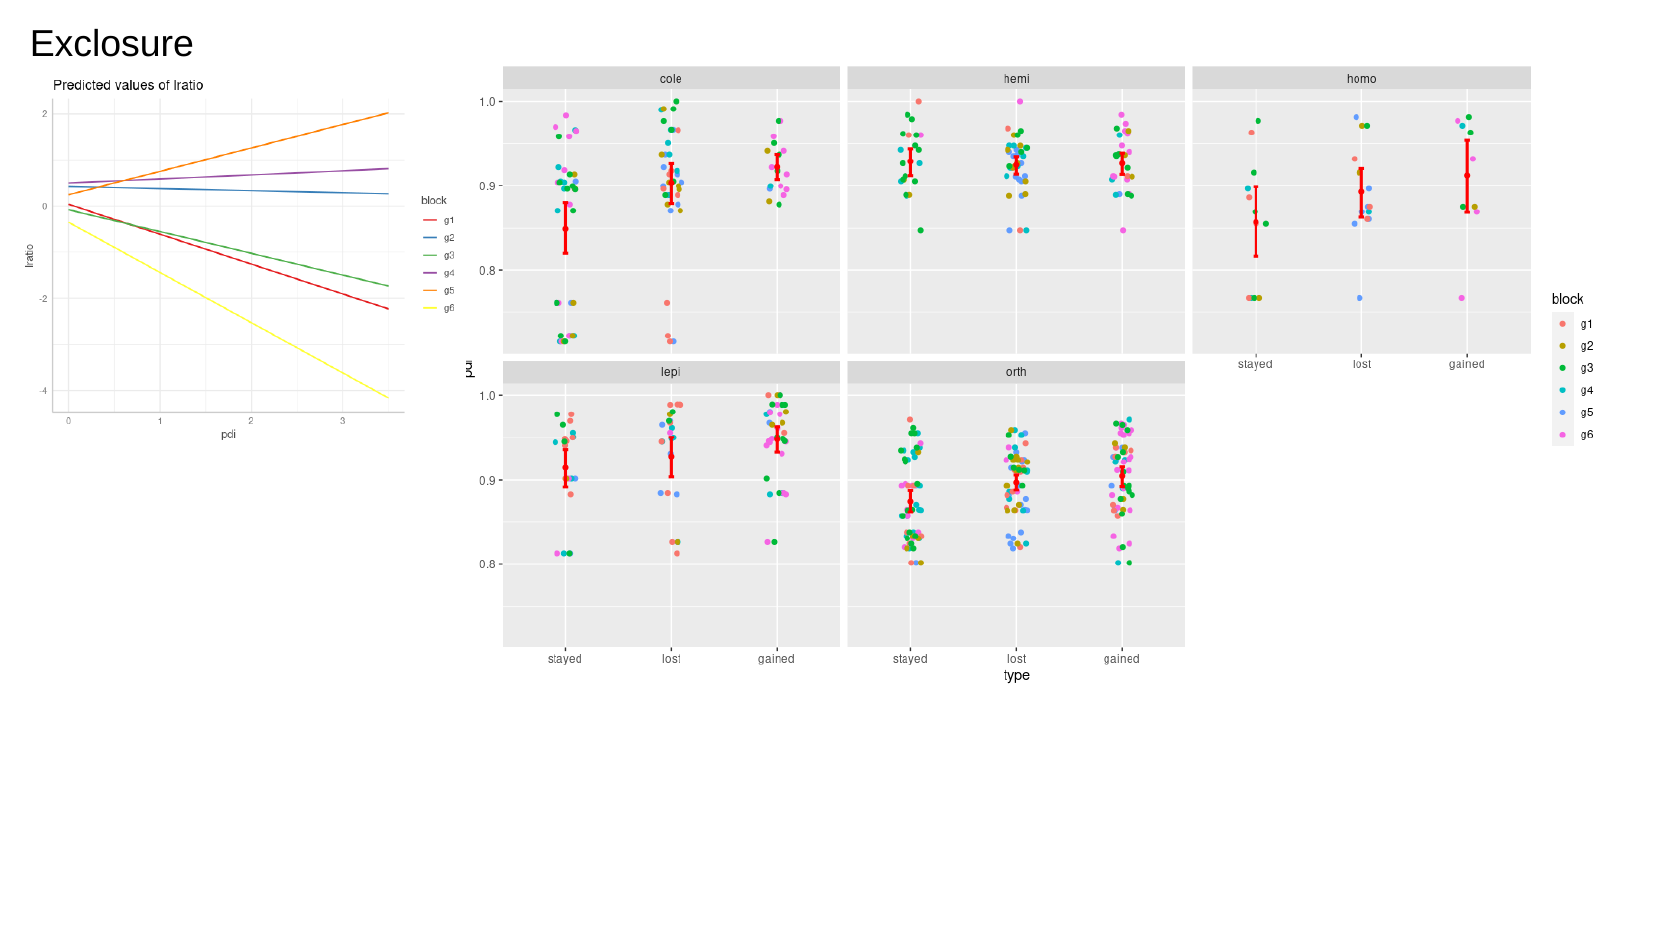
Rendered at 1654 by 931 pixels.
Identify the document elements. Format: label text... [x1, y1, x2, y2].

text_box Exclosure [15, 15, 346, 114]
picture [19, 59, 1608, 691]
